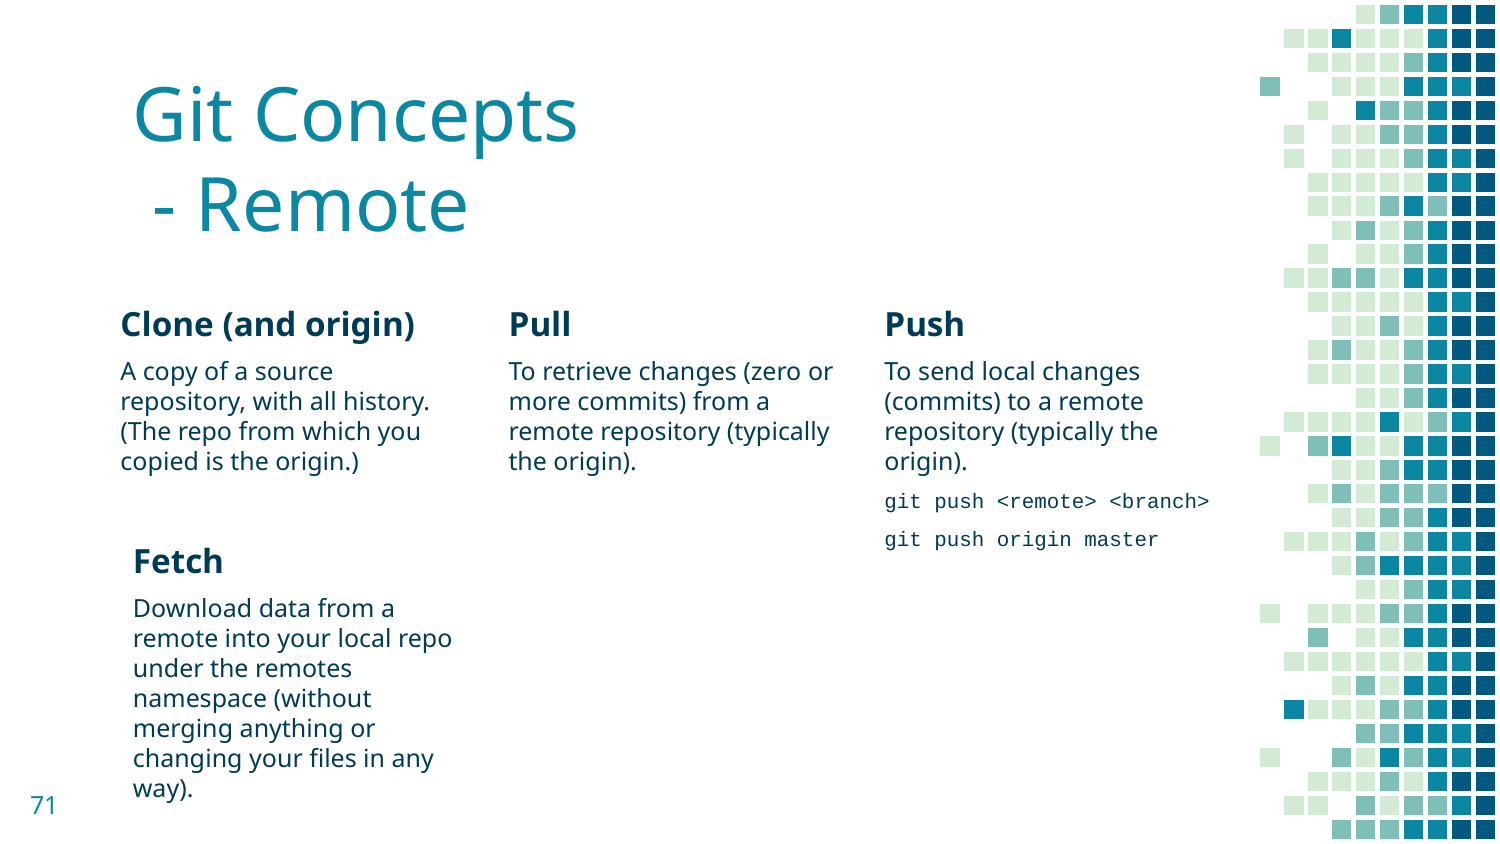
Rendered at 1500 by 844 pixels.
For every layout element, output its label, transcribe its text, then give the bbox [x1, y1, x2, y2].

title Git Concepts - Remote [117, 121, 1227, 262]
list Fetch Download data from a remote into your local repo under the remotes namespace (without merging anything or changing your files in any way). [117, 525, 476, 761]
slide_number <number> [15, 774, 105, 839]
list Clone (and origin) A copy of a source repository, with all history. (The repo from which you copied is the origin.) [105, 287, 463, 524]
list Push To send local changes (commits) to a remote repository (typically the origin). git push <remote> <branch> git push origin master [869, 287, 1227, 524]
list Pull To retrieve changes (zero or more commits) from a remote repository (typically the origin). [493, 287, 852, 524]
